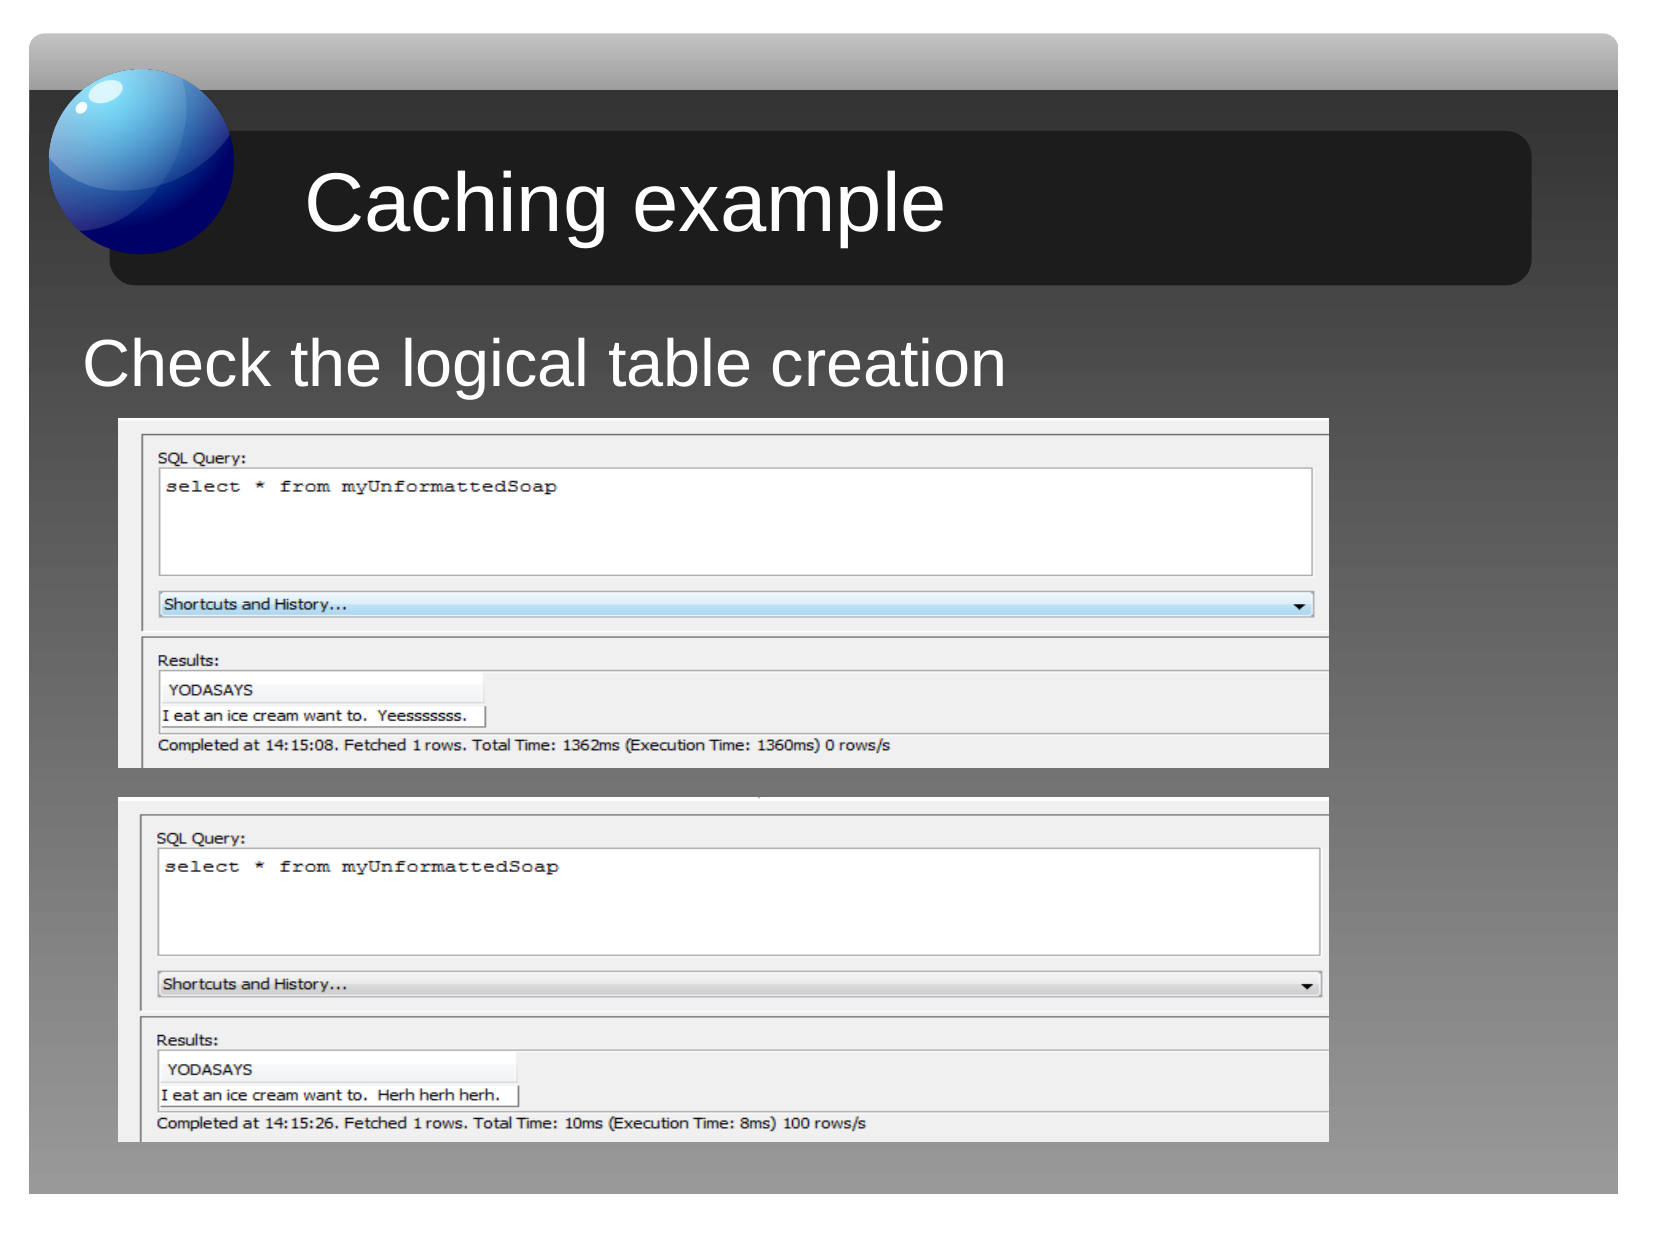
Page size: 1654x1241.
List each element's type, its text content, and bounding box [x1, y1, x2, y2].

list Check the logical table creation [82, 325, 1571, 1130]
picture [29, 57, 253, 266]
picture [118, 797, 1329, 1142]
picture [118, 418, 1329, 768]
title Caching example [82, 137, 1571, 267]
